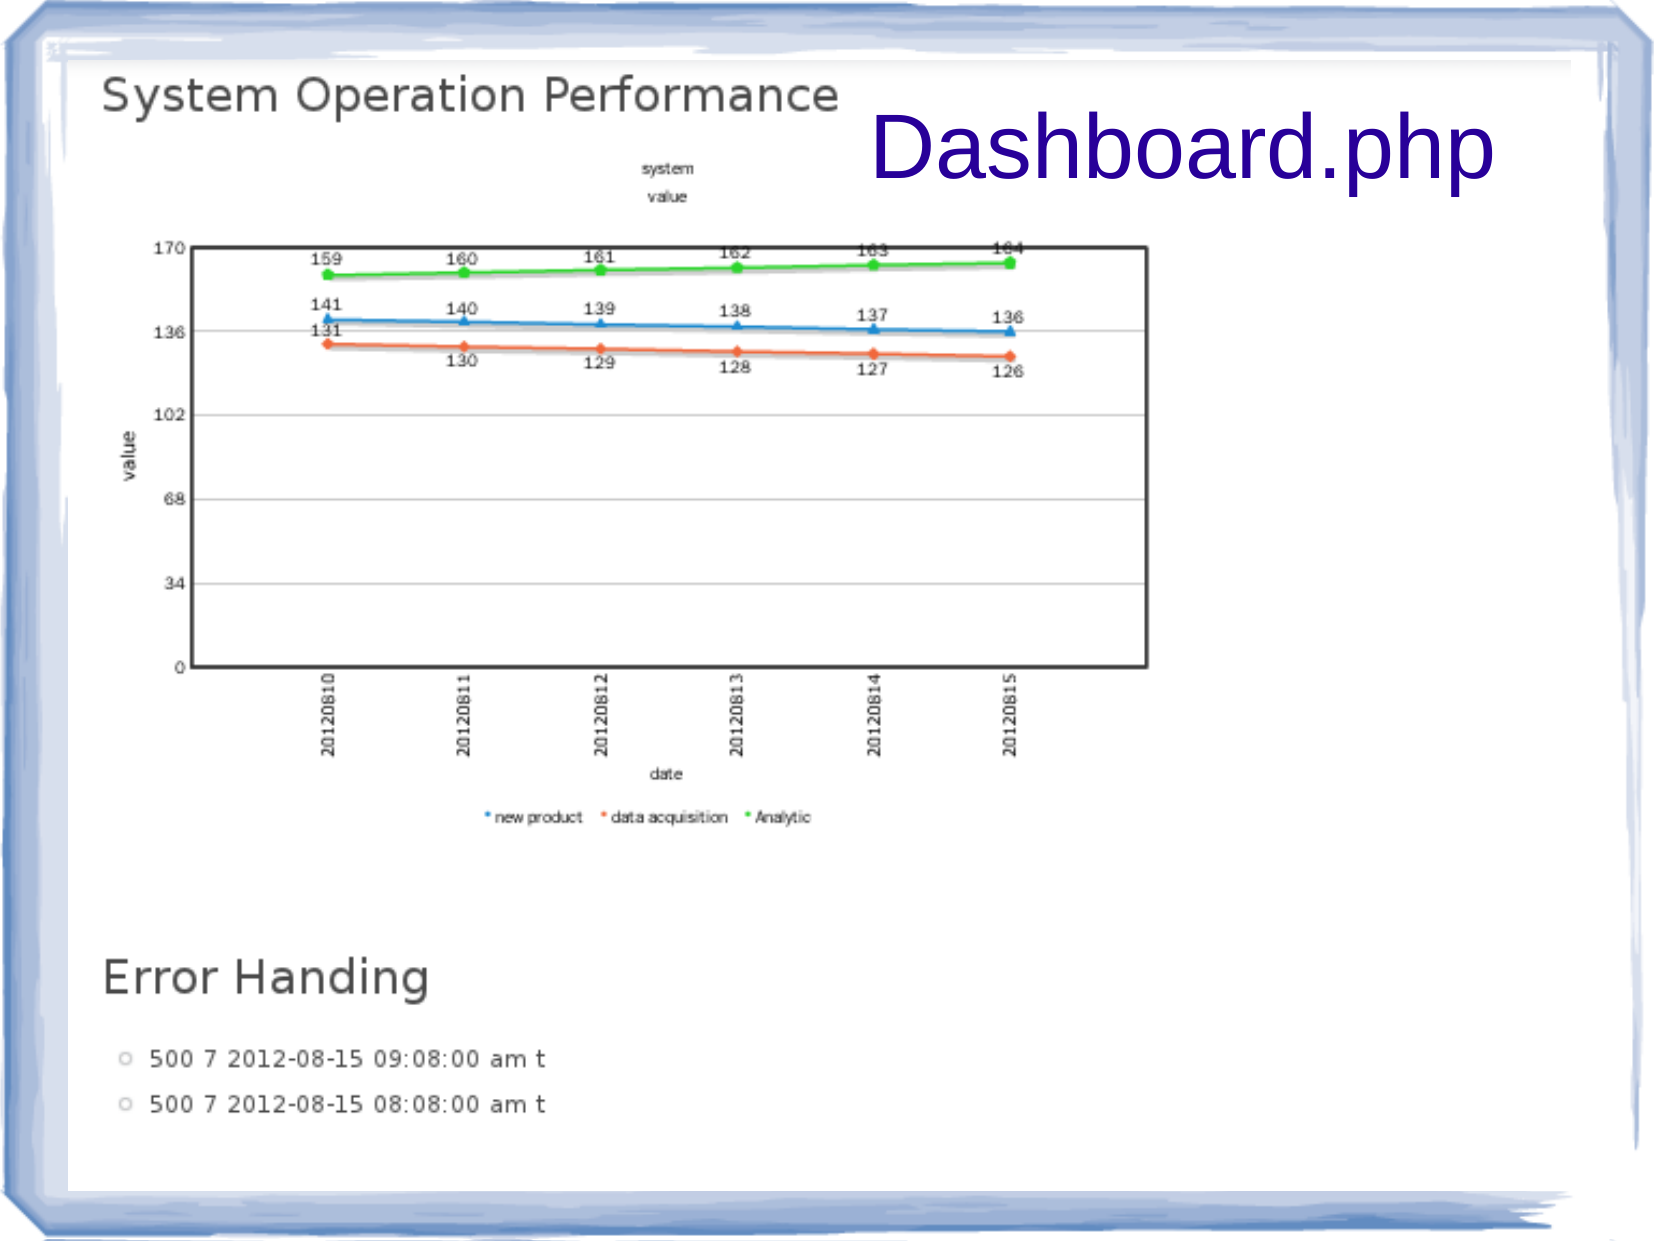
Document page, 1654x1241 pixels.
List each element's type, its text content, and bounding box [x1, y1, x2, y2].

picture [0, 0, 1654, 1241]
title Dashboard.php [707, 43, 1654, 251]
